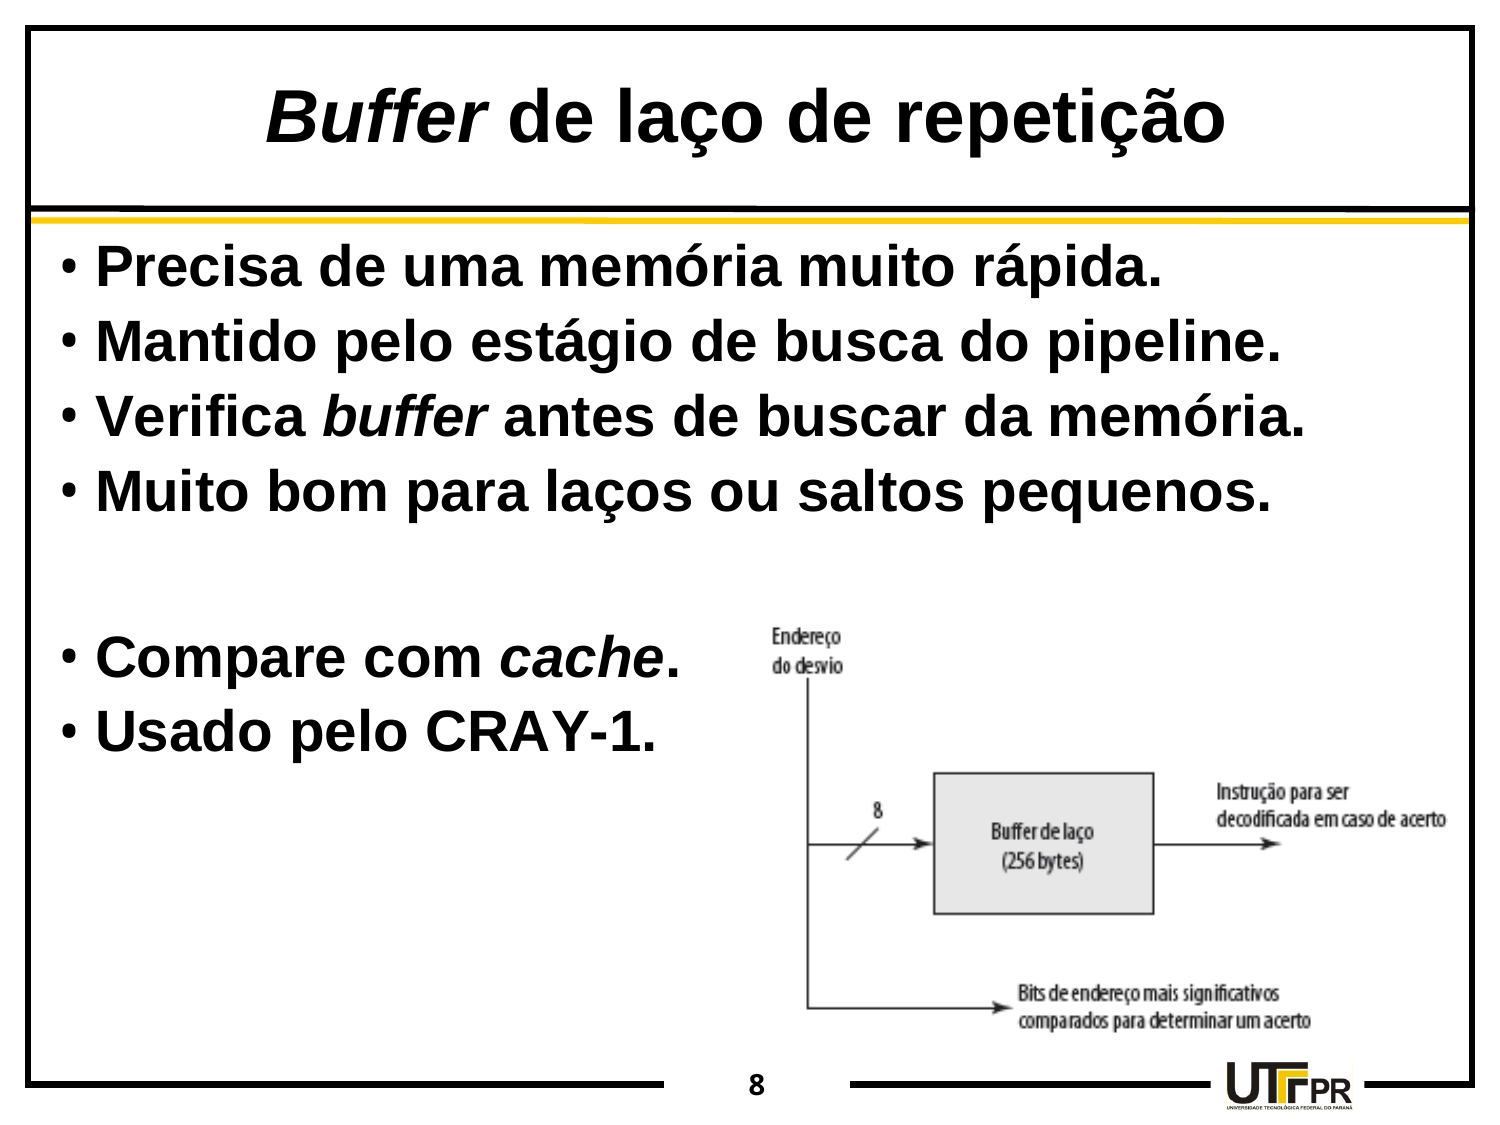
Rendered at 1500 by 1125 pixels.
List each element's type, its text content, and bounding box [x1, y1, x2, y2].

title Buffer de laço de repetição [23, 35, 1471, 201]
picture [1226, 1062, 1353, 1110]
picture [744, 607, 1465, 1052]
list Precisa de uma memória muito rápida. Mantido pelo estágio de busca do pipeline. Verifica buffer antes de buscar da memória. Muito bom para laços ou saltos pequenos. Compare com cache. Usado pelo CRAY-1. [43, 229, 1421, 1024]
